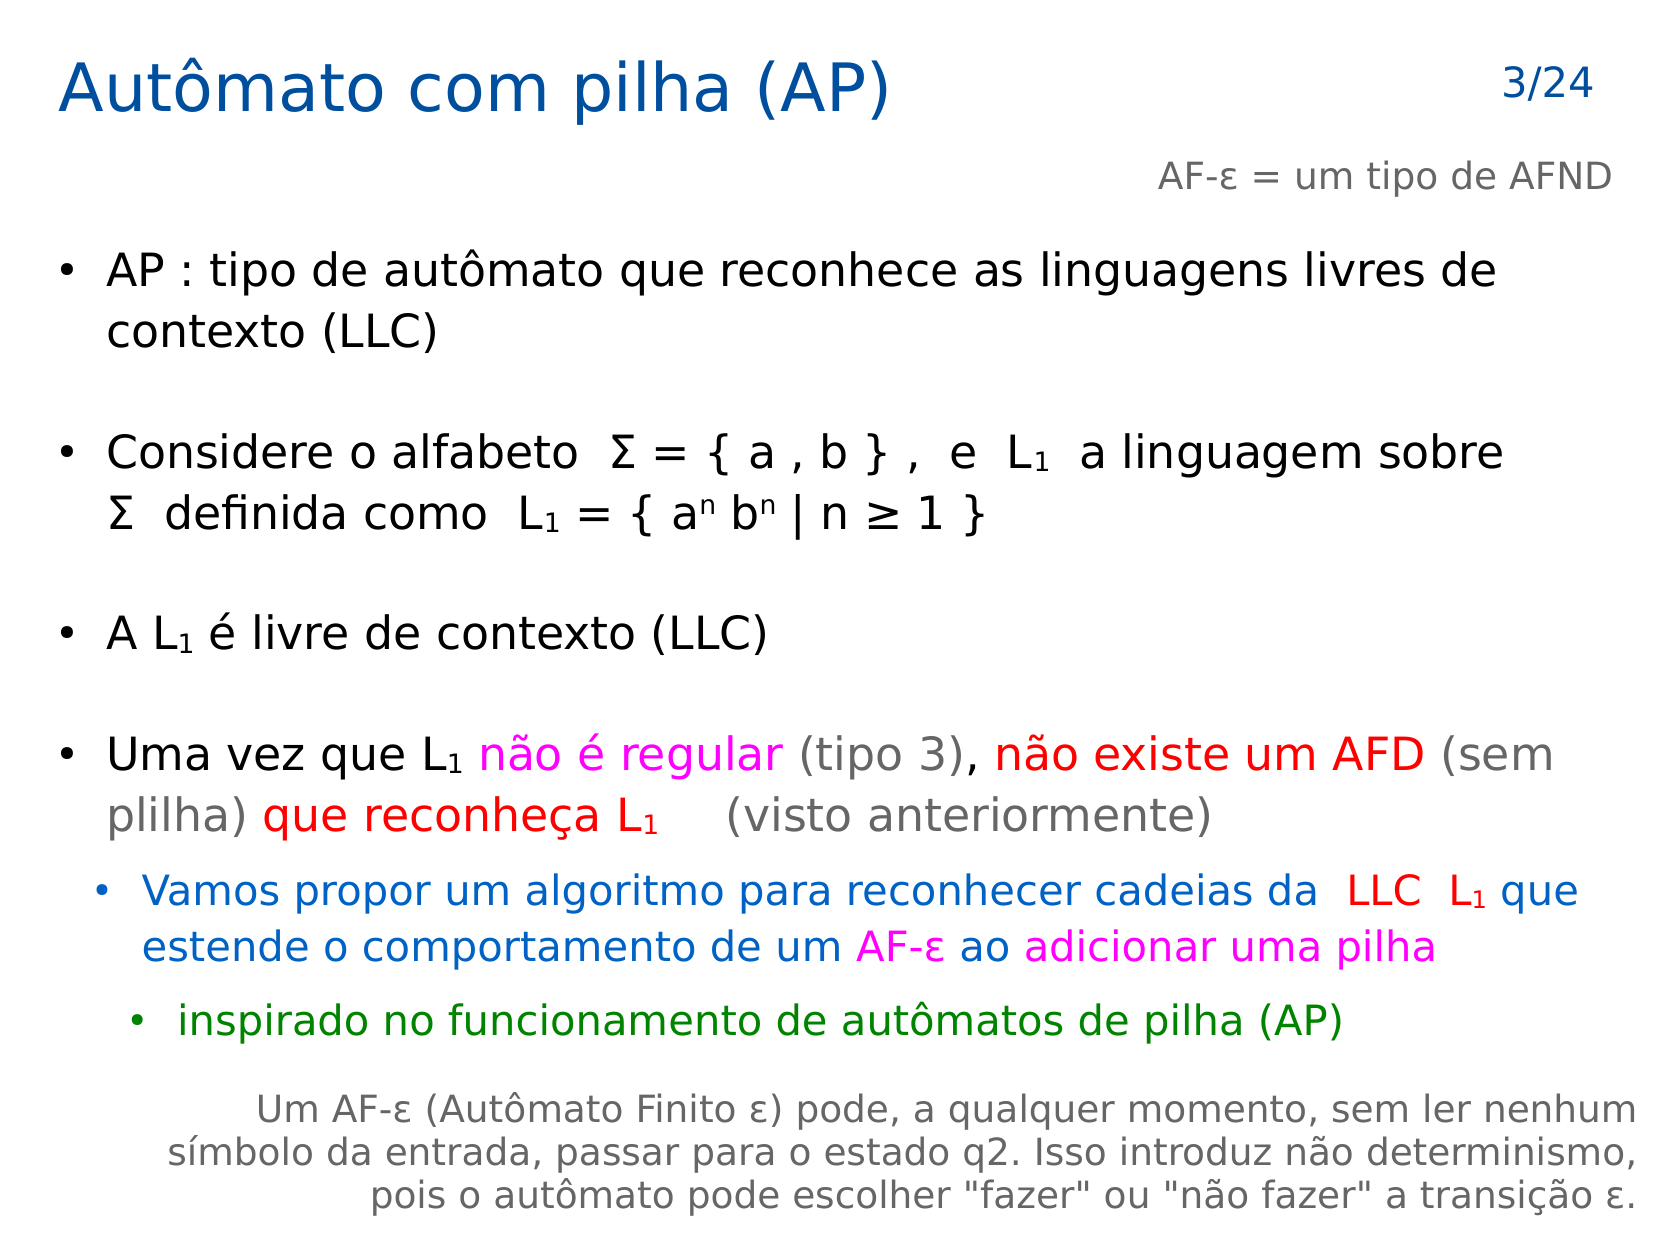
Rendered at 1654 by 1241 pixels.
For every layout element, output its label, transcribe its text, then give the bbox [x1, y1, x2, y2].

text_box AF-ε = um tipo de AFND [1143, 147, 1644, 250]
list AP : tipo de autômato que reconhece as linguagens livres de contexto (LLC) Considere o alfabeto Σ = { a , b } , e L1 a linguagem sobre Σ definida como L1 = { an bn | n ≥ 1 } A L1 é livre de contexto (LLC) Uma vez que L1 não é regular (tipo 3), não existe um AFD (sem plilha) que reconheça L1 (visto anteriormente) Vamos propor um algoritmo para reconhecer cadeias da LLC L1 que estende o comportamento de um AF-ε ao adicionar uma pilha inspirado no funcionamento de autômatos de pilha (AP) [59, 236, 1595, 1211]
text_box Um AF-ε (Autômato Finito ε) pode, a qualquer momento, sem ler nenhum símbolo da entrada, passar para o estado q2. Isso introduz não determinismo, pois o autômato pode escolher "fazer" ou "não fazer" a transição ε. [128, 1079, 1654, 1226]
title Autômato com pilha (AP) [59, 29, 1625, 148]
